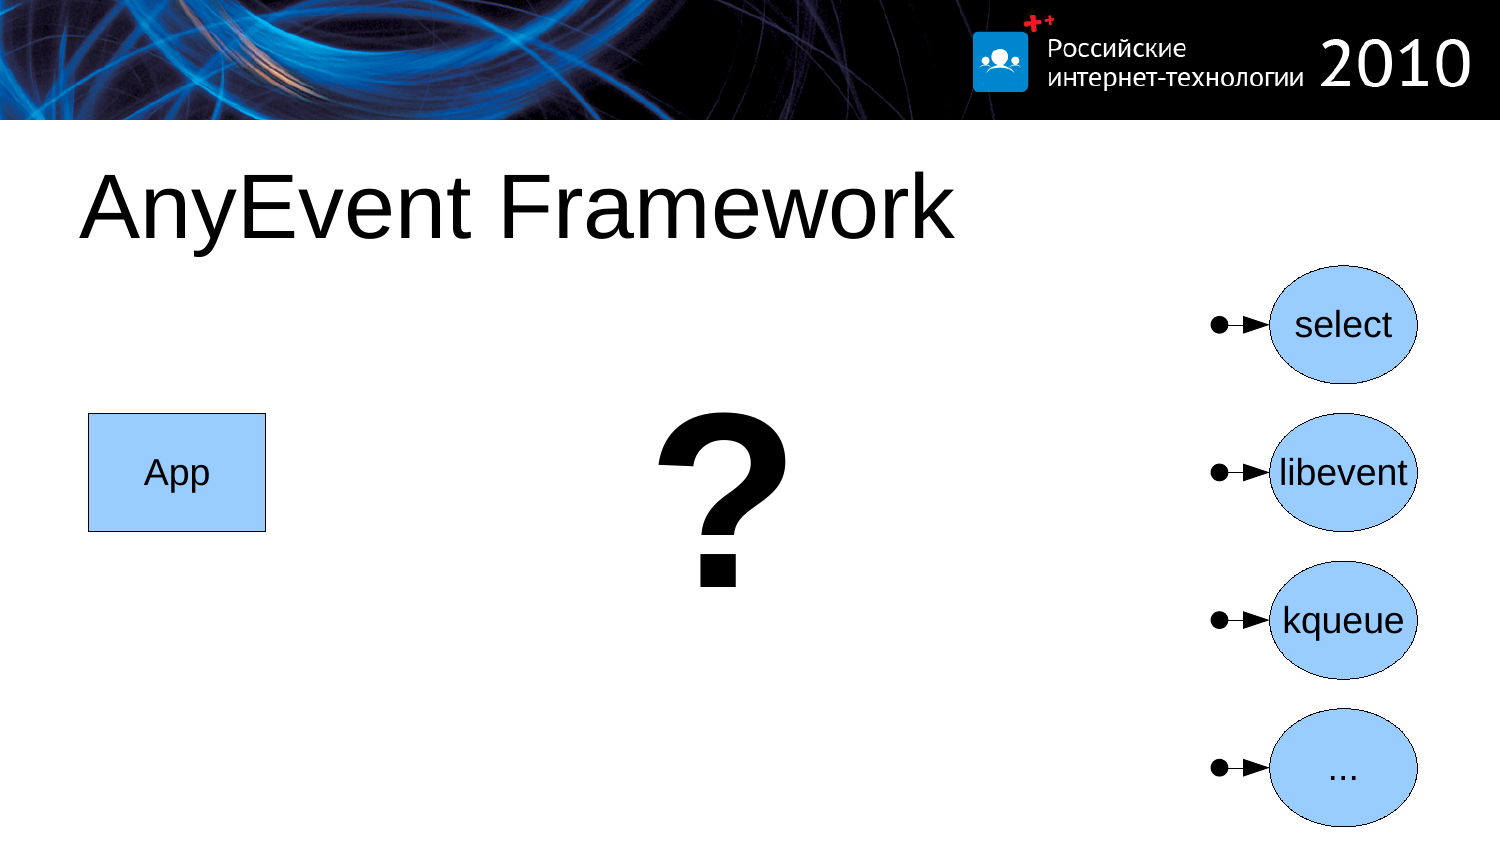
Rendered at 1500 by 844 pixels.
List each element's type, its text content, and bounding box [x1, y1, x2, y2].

title AnyEvent Framework [79, 155, 1430, 258]
text_box ? [472, 354, 975, 649]
text_box ... [1269, 708, 1418, 827]
text_box kqueue [1269, 561, 1418, 680]
picture [0, 0, 1500, 120]
text_box select [1269, 265, 1418, 384]
text_box App [88, 413, 266, 532]
text_box libevent [1269, 413, 1418, 532]
